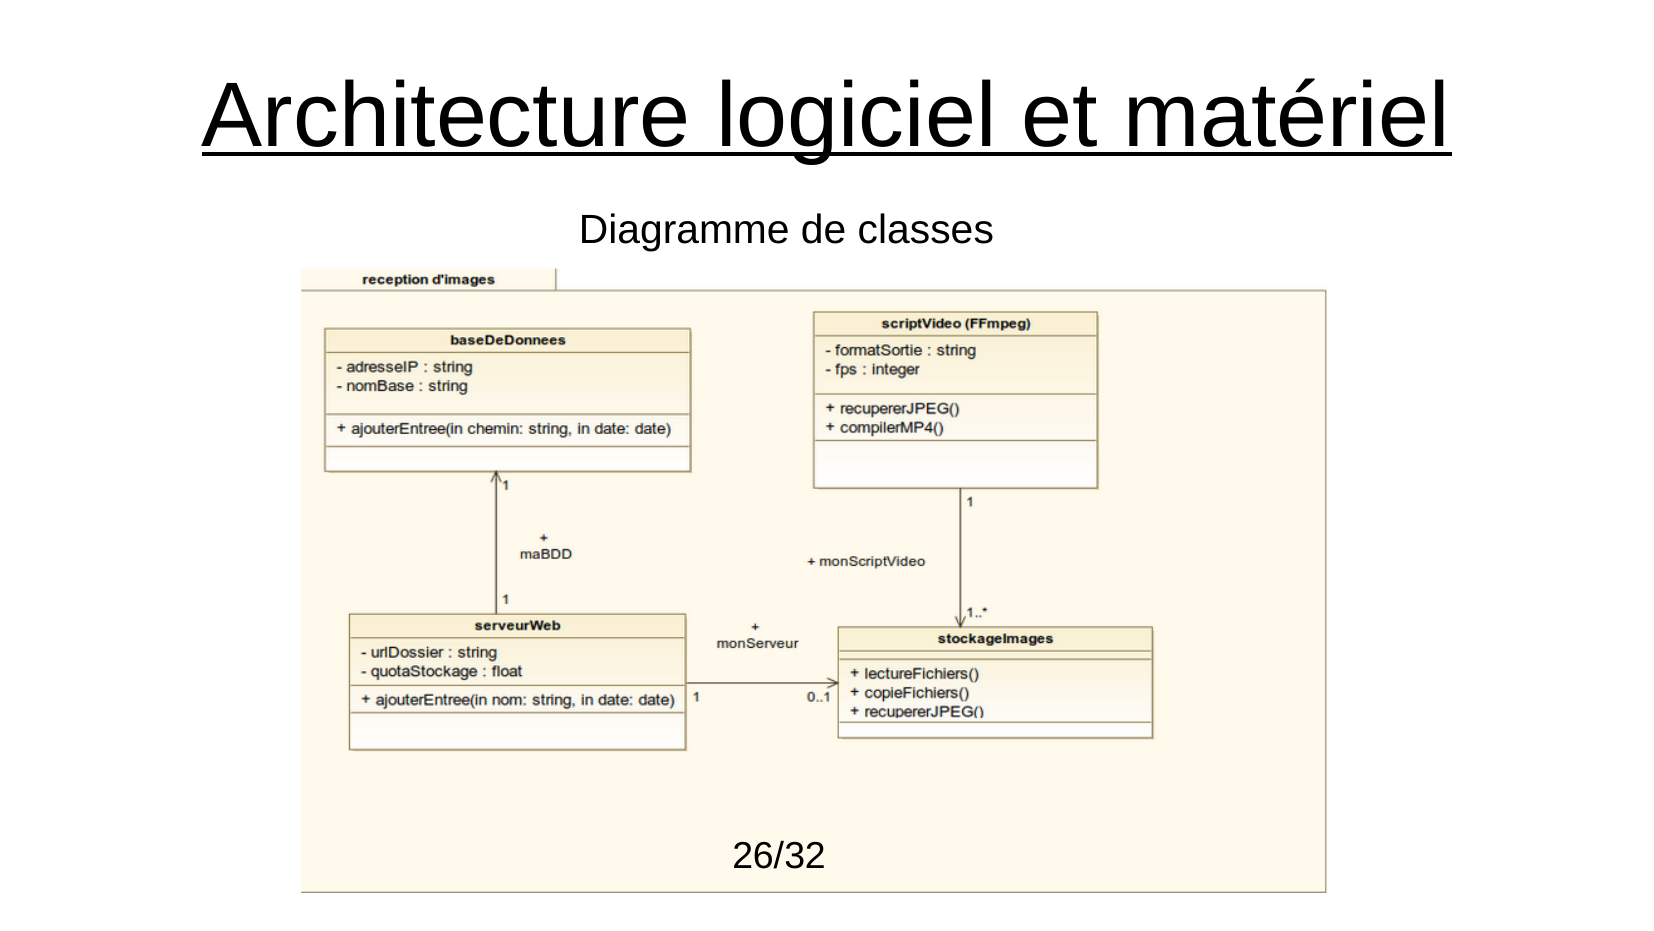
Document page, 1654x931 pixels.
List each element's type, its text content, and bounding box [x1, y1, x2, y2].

list Diagramme de classes [17, 206, 1506, 747]
picture [295, 265, 1329, 893]
title Architecture logiciel et matériel [82, 37, 1571, 193]
text_box <numéro>/32 [717, 826, 1345, 884]
